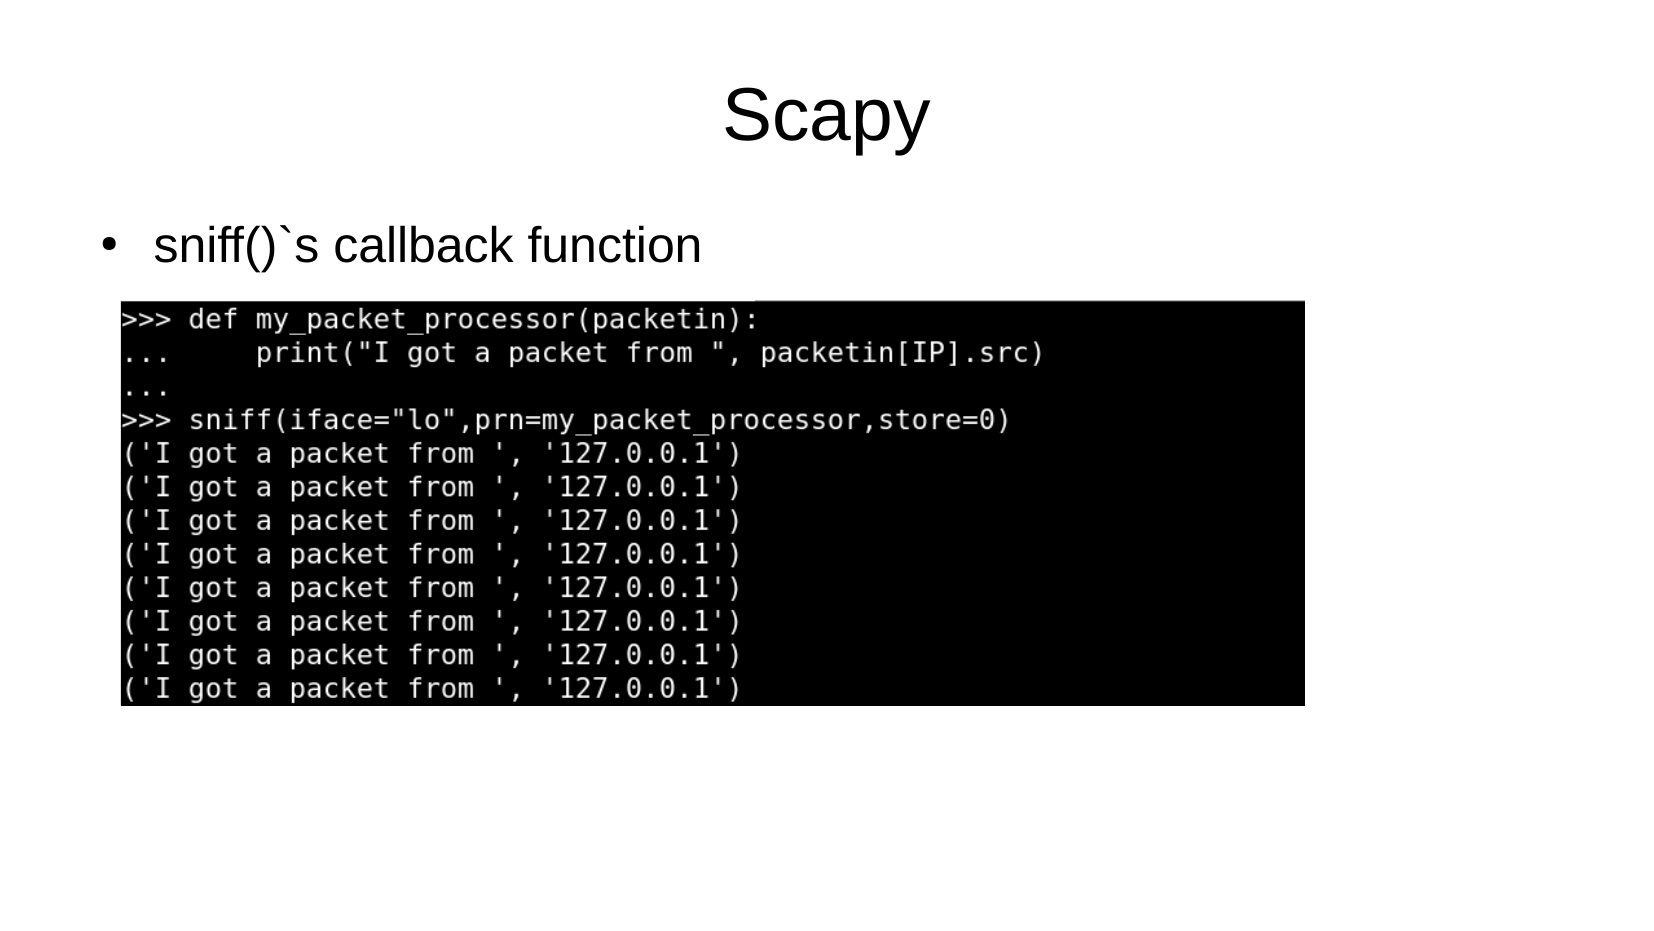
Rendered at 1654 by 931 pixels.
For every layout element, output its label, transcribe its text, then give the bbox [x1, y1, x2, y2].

title Scapy [82, 37, 1571, 193]
list sniff()`s callback function [82, 217, 1571, 758]
picture [120, 300, 1306, 706]
